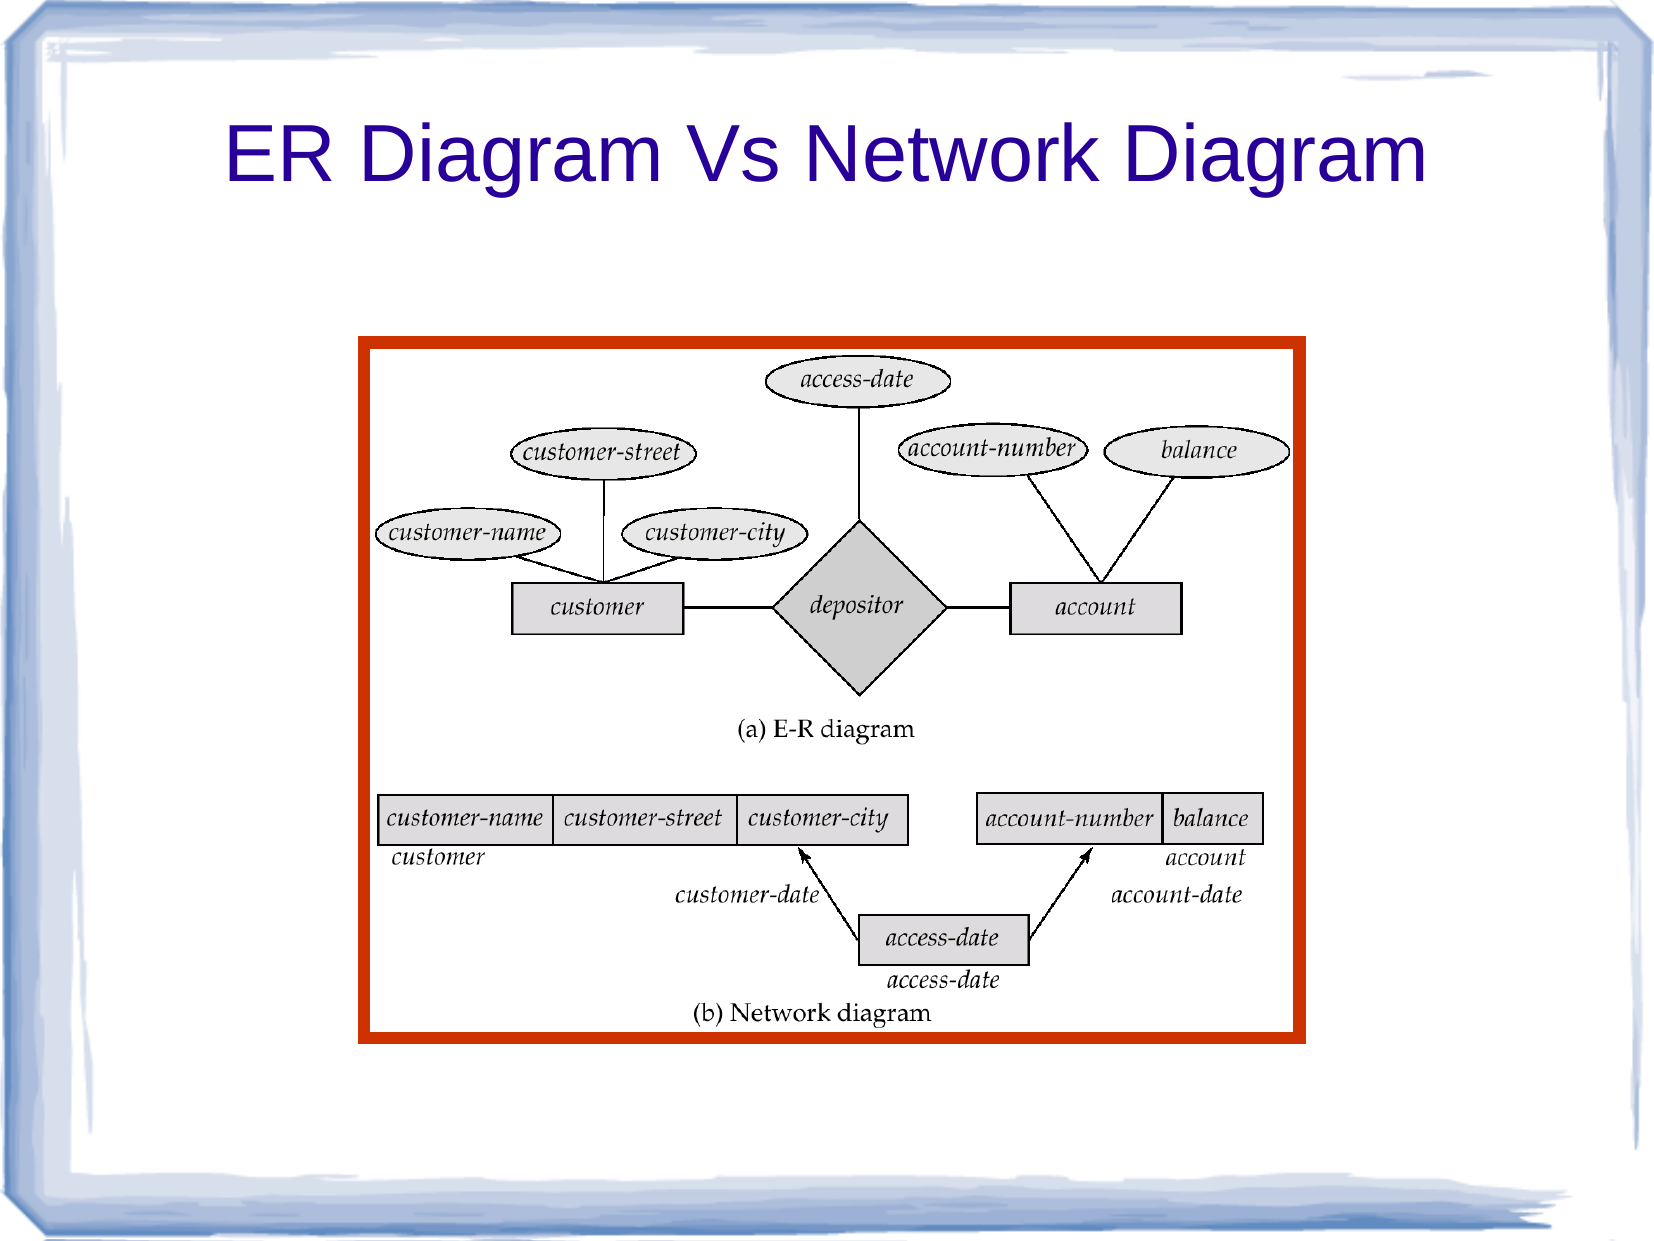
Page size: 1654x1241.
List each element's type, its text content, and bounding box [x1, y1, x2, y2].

picture [0, 0, 1654, 1241]
title ER Diagram Vs Network Diagram [82, 56, 1571, 250]
